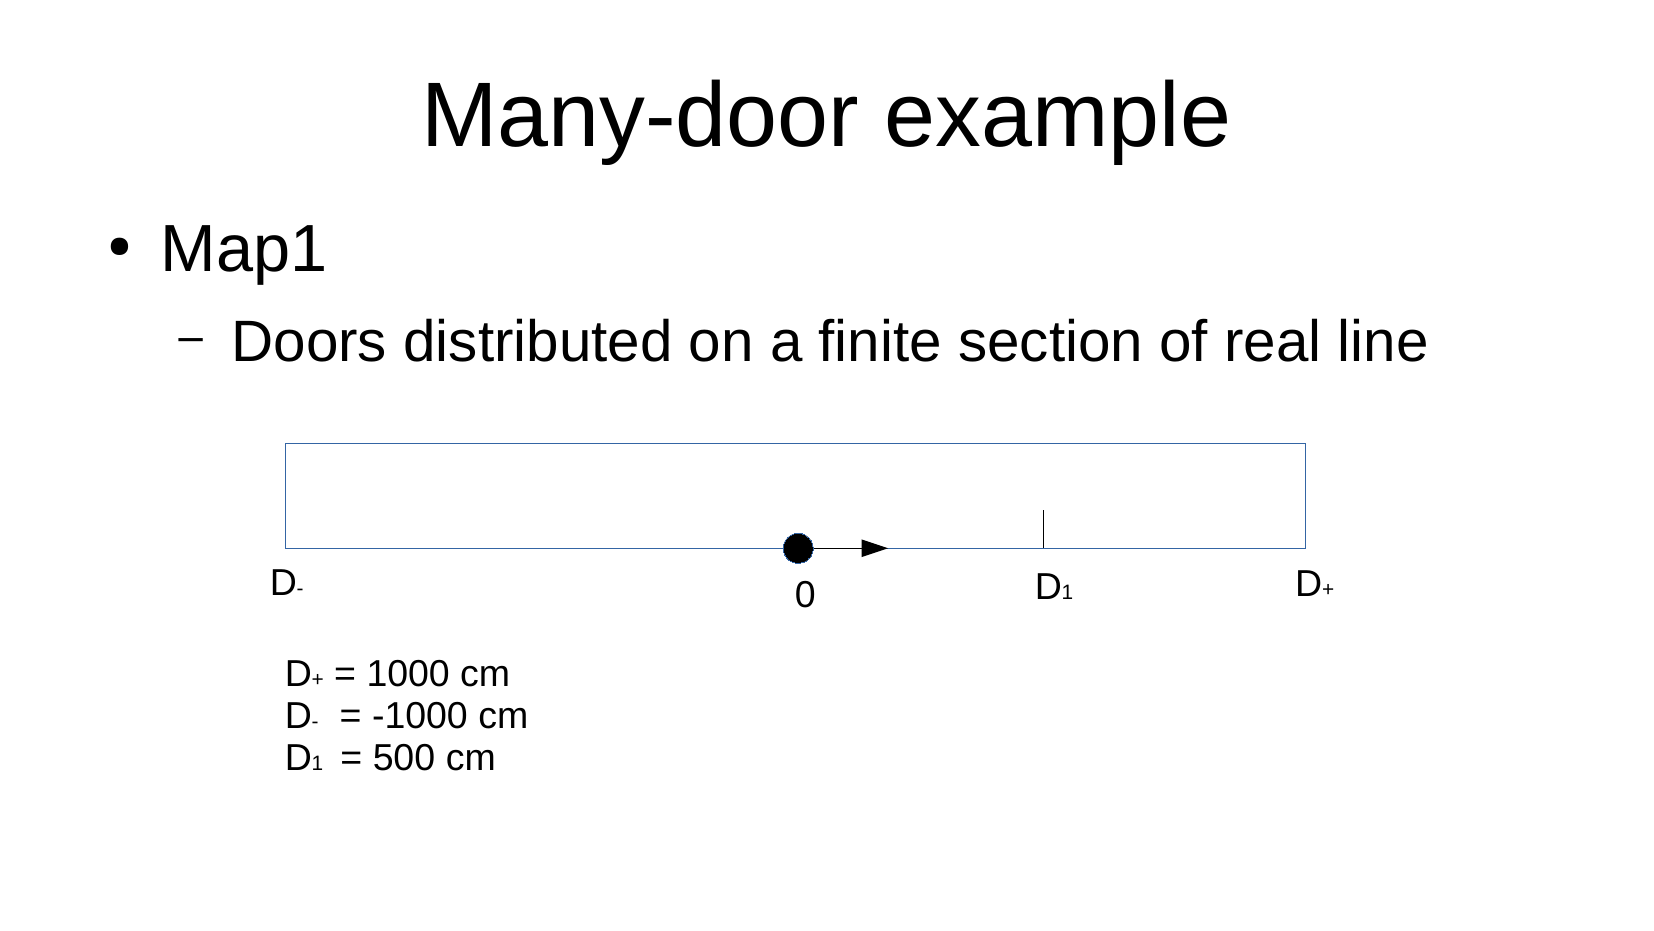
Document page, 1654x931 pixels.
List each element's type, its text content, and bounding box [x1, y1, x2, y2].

text_box 0 [780, 566, 835, 624]
title Many-door example [82, 37, 1571, 193]
text_box D+ = 1000 cm D- = -1000 cm D1 = 500 cm [270, 645, 1396, 828]
text_box D1 [1020, 558, 1131, 616]
text_box D+ [1280, 555, 1396, 654]
list Map1 Doors distributed on a finite section of real line [90, 210, 1579, 751]
text_box [783, 533, 814, 564]
text_box D- [255, 554, 370, 654]
